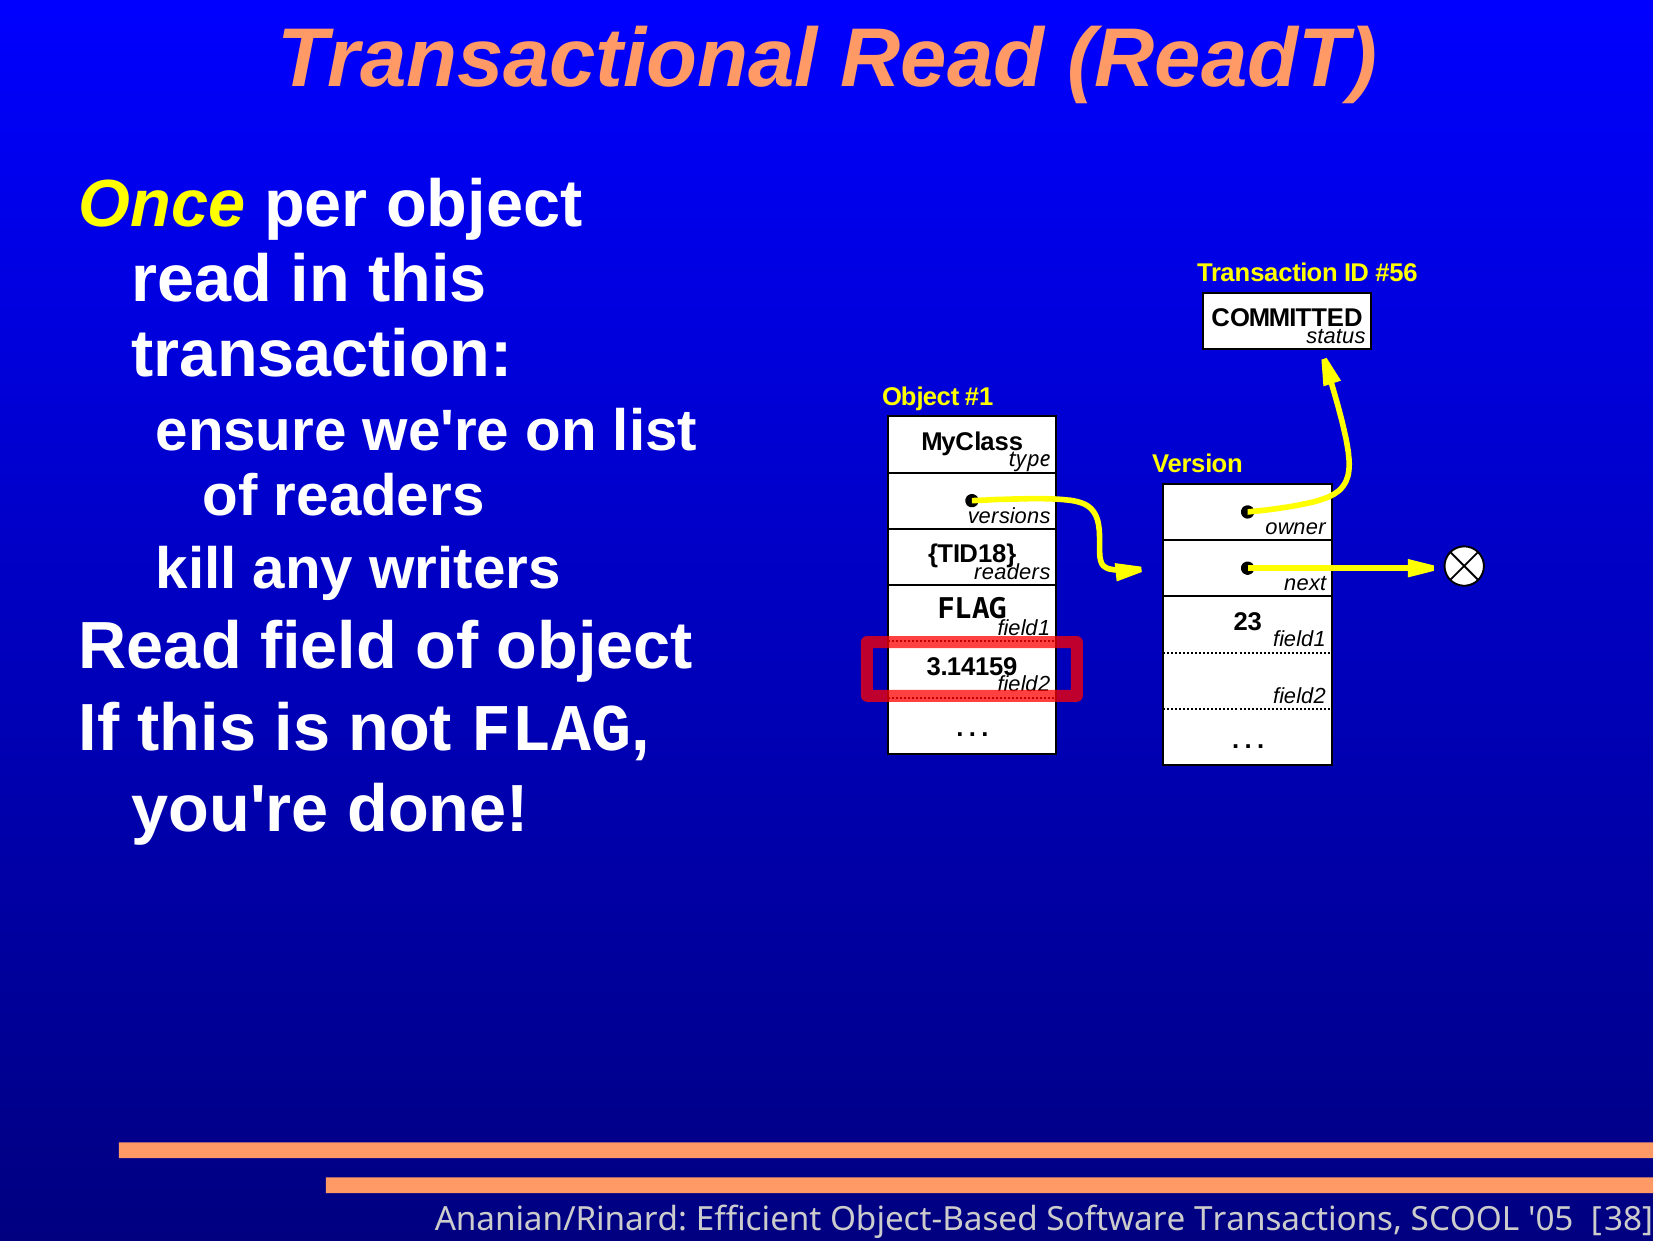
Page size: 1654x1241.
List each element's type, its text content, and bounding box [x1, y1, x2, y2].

picture [819, 202, 1564, 834]
title Transactional Read (ReadT) [121, 0, 1534, 115]
list Once per object read in this transaction: ensure we're on list of readers kill any writers Read field of object If this is not FLAG, you're done! [61, 166, 726, 1147]
